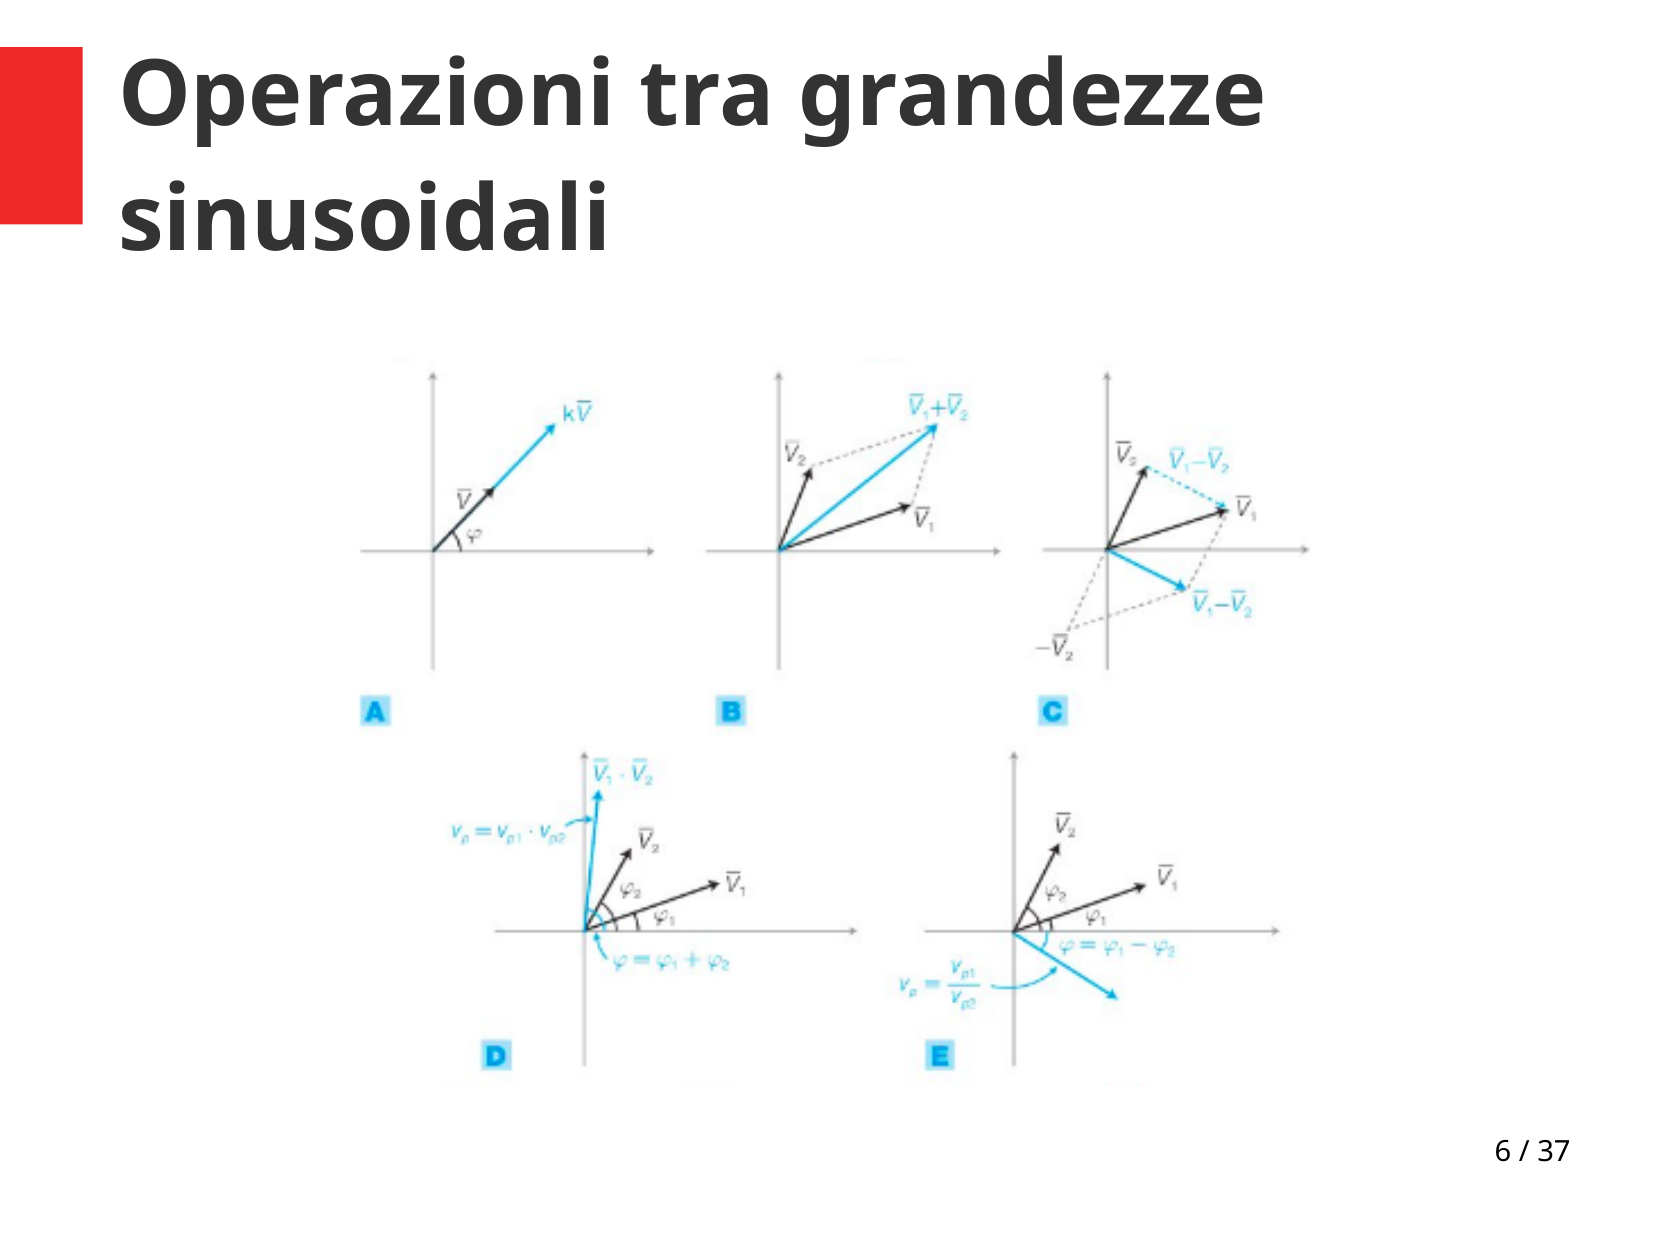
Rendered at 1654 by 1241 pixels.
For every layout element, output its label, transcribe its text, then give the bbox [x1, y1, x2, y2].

title Operazioni tra grandezze sinusoidali [118, 45, 1571, 260]
picture [354, 358, 1356, 1087]
